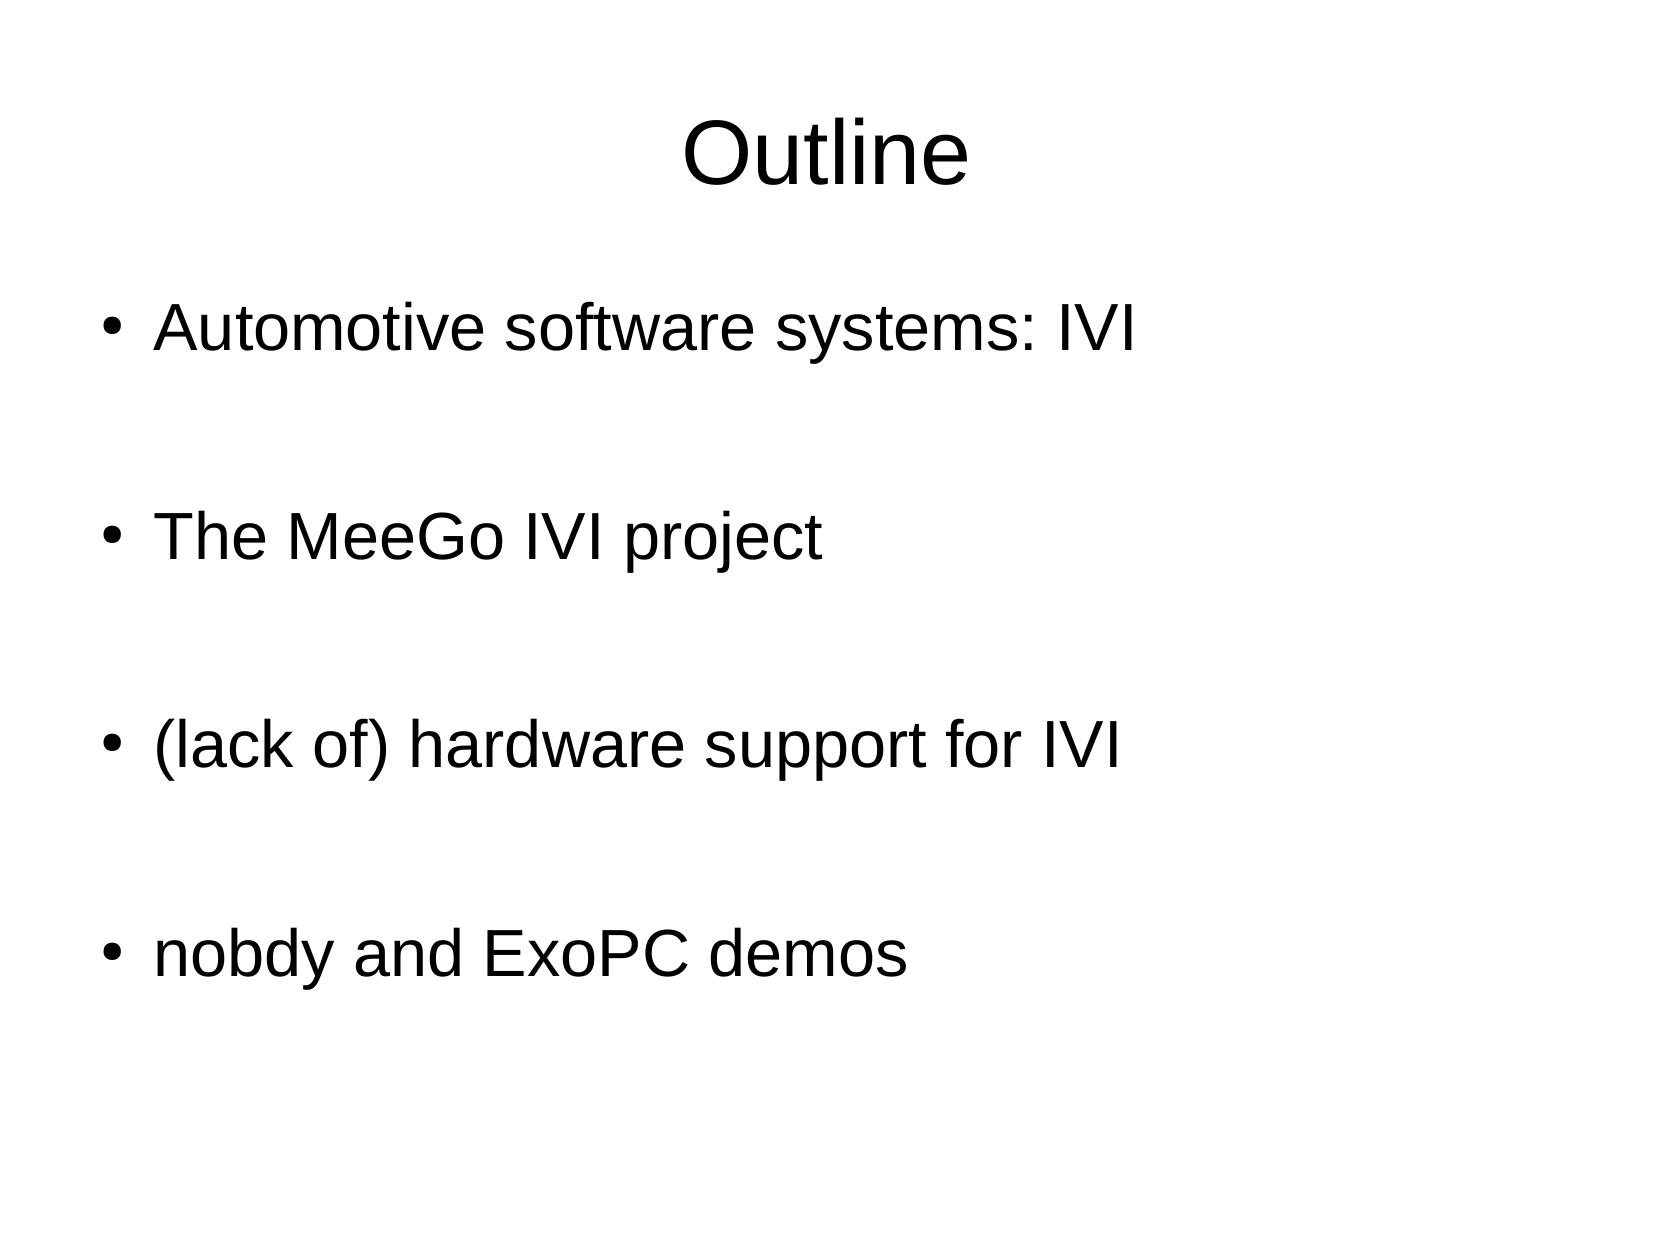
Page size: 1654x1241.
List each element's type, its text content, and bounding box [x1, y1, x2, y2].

list Automotive software systems: IVI The MeeGo IVI project (lack of) hardware support for IVI nobdy and ExoPC demos [82, 290, 1571, 1109]
title Outline [82, 49, 1571, 257]
